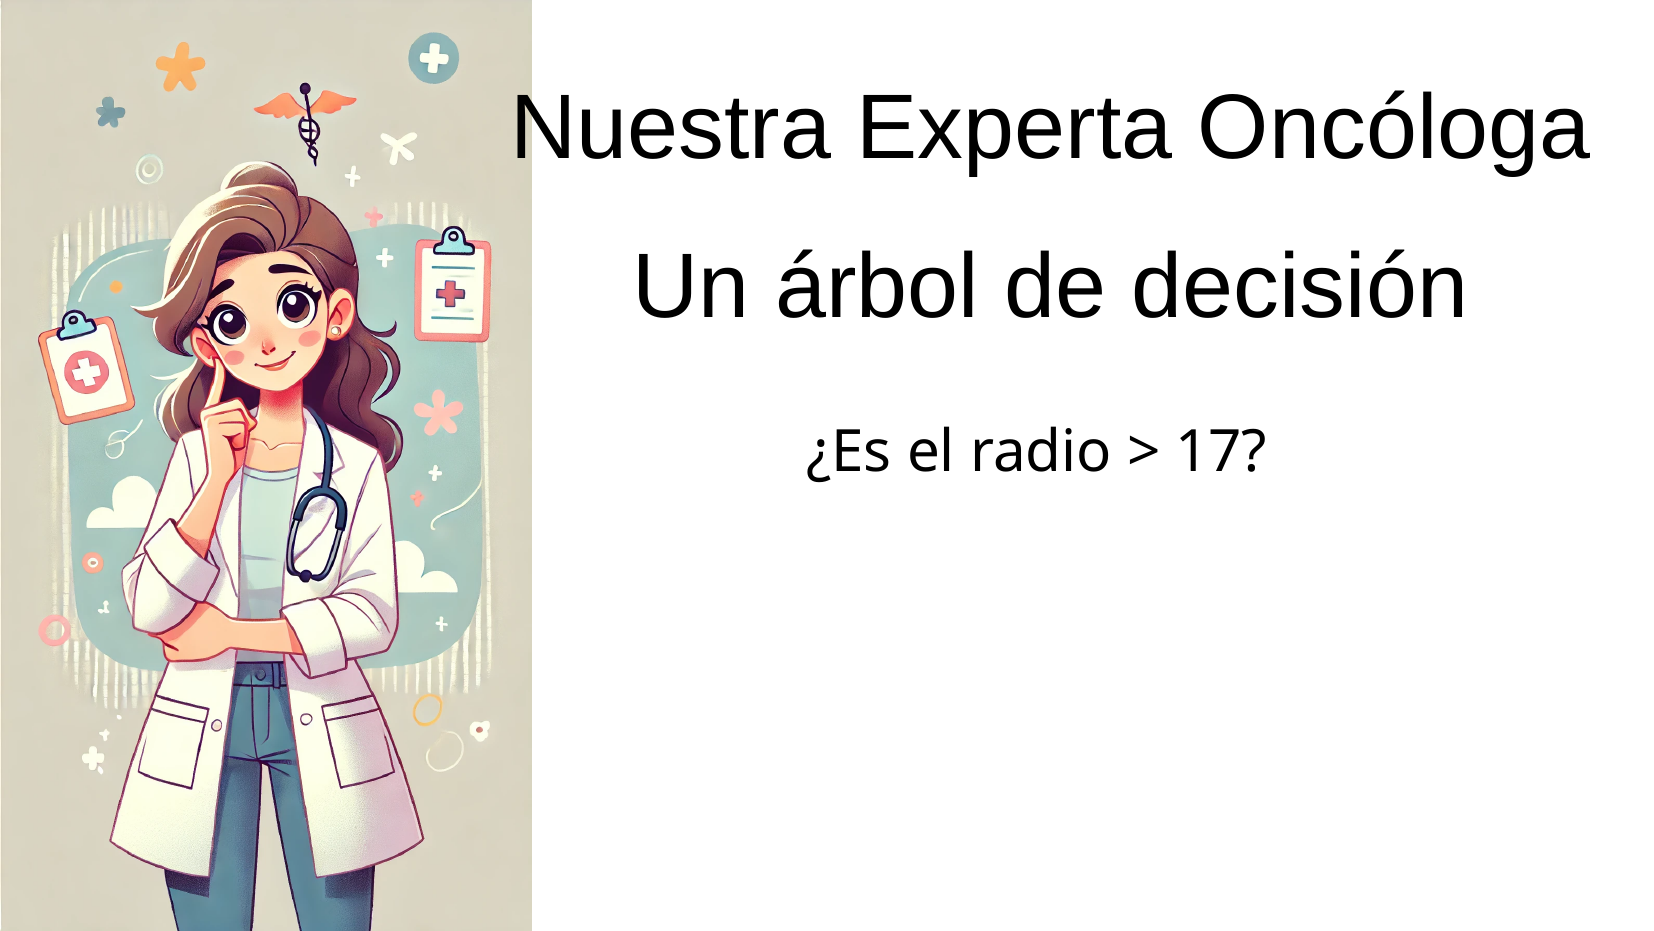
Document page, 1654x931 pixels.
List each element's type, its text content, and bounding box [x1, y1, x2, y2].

picture [0, 0, 532, 931]
text_box ¿Es el radio > 17? [791, 402, 1357, 534]
title Un árbol de decisión [532, 208, 1654, 364]
title Nuestra Experta Oncóloga [307, 48, 1654, 205]
